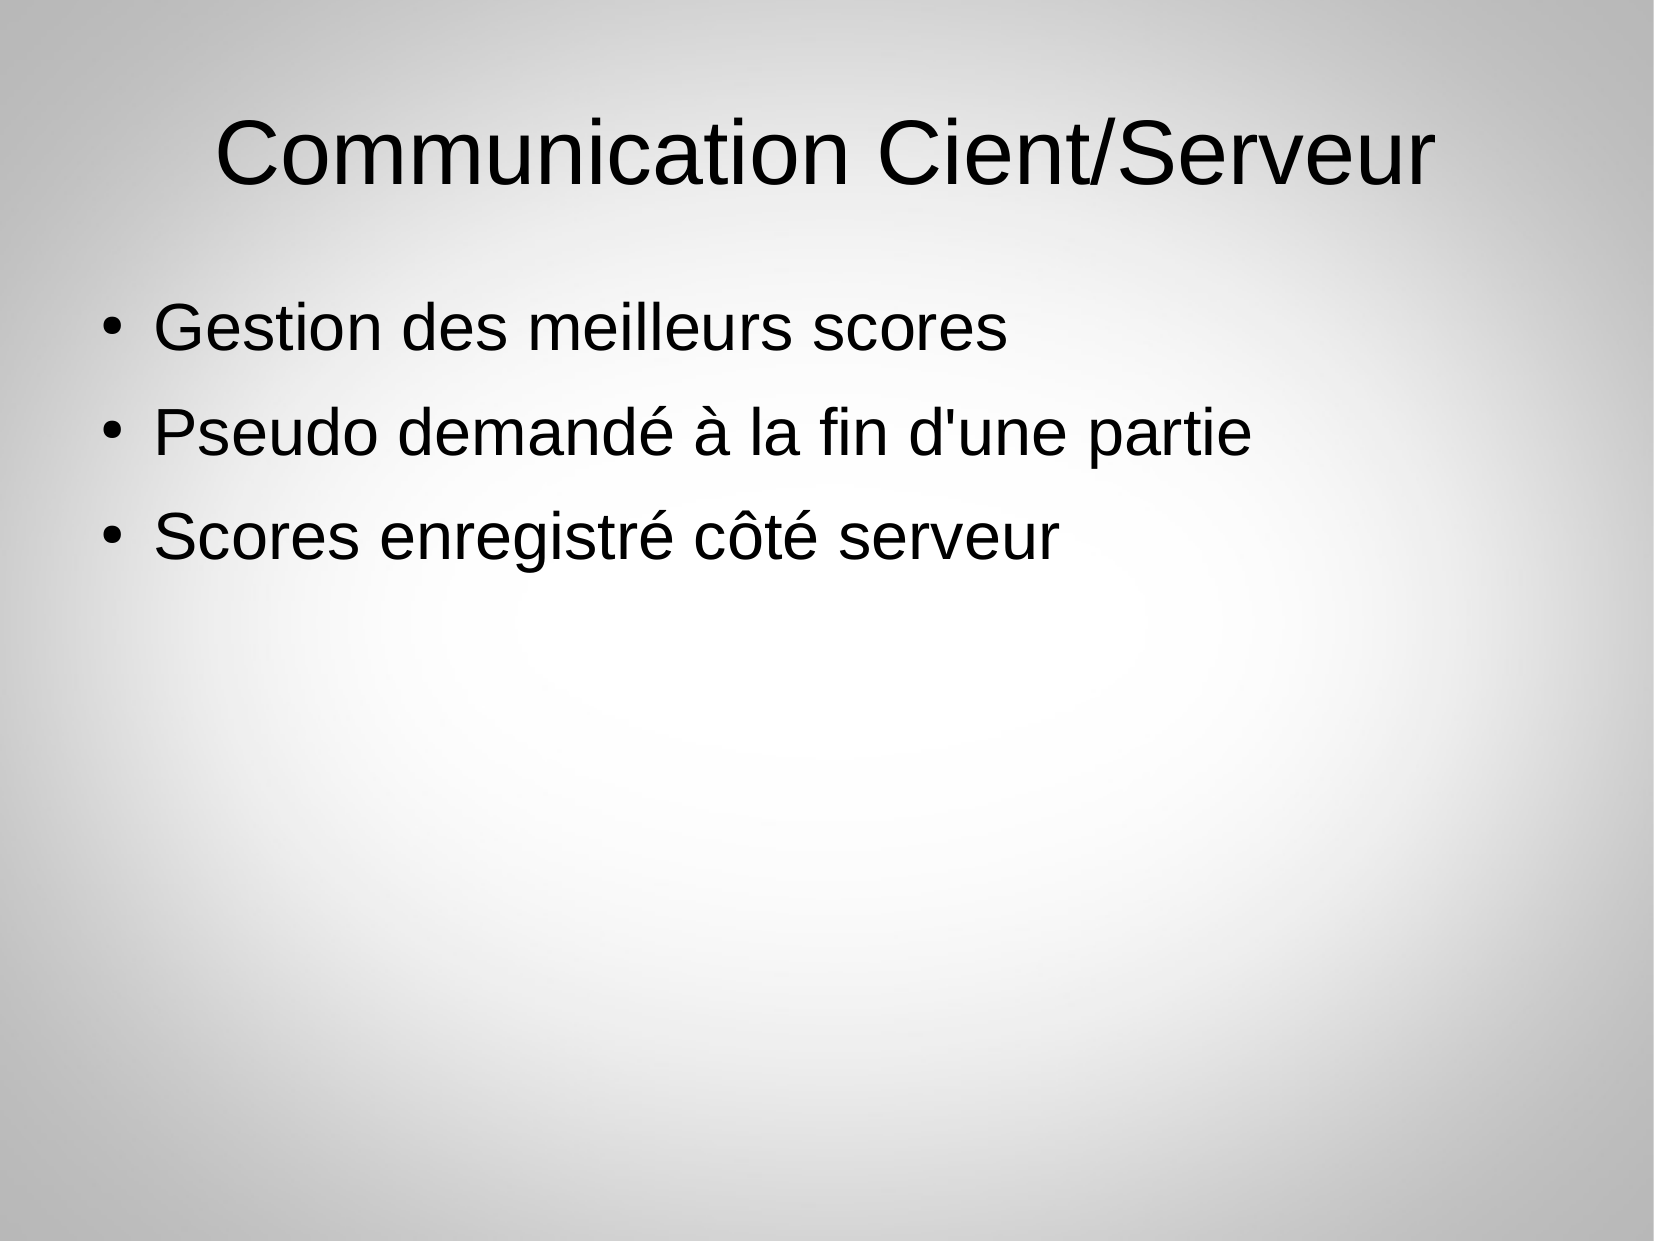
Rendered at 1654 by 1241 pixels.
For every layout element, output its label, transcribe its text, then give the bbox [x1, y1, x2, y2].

title Communication Cient/Serveur [82, 49, 1571, 257]
picture [0, 0, 1654, 1241]
list Gestion des meilleurs scores Pseudo demandé à la fin d'une partie Scores enregistré côté serveur [82, 290, 1571, 1010]
